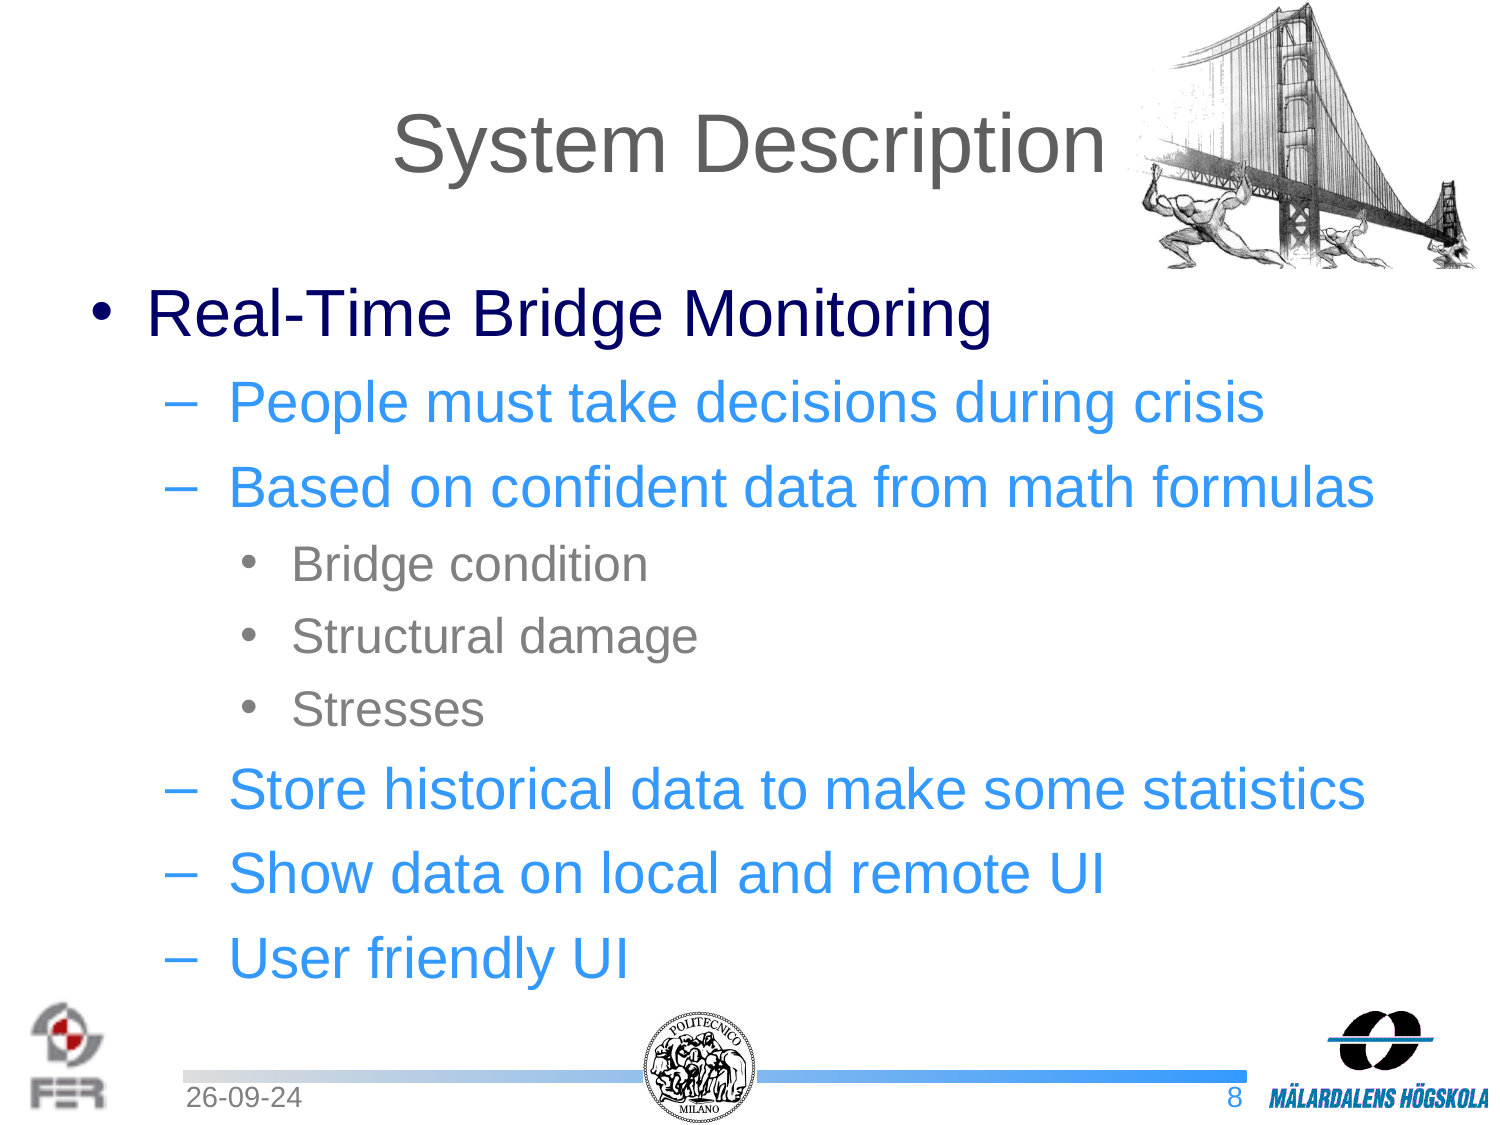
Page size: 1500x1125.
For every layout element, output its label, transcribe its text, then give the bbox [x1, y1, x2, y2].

picture [1122, 0, 1477, 269]
picture [1454, 1091, 1459, 1108]
picture [643, 1058, 757, 1123]
picture [29, 987, 107, 1125]
title System Description [75, 45, 1122, 233]
list Real-Time Bridge Monitoring People must take decisions during crisis Based on confident data from math formulas Bridge condition Structural damage Stresses Store historical data to make some statistics Show data on local and remote UI User friendly UI [75, 262, 1426, 1058]
picture [1435, 1096, 1441, 1104]
text_box <Nummer> [1186, 1070, 1258, 1114]
picture [1368, 1093, 1374, 1104]
picture [1269, 1011, 1488, 1108]
text_box 13-10-23 [171, 1070, 396, 1114]
